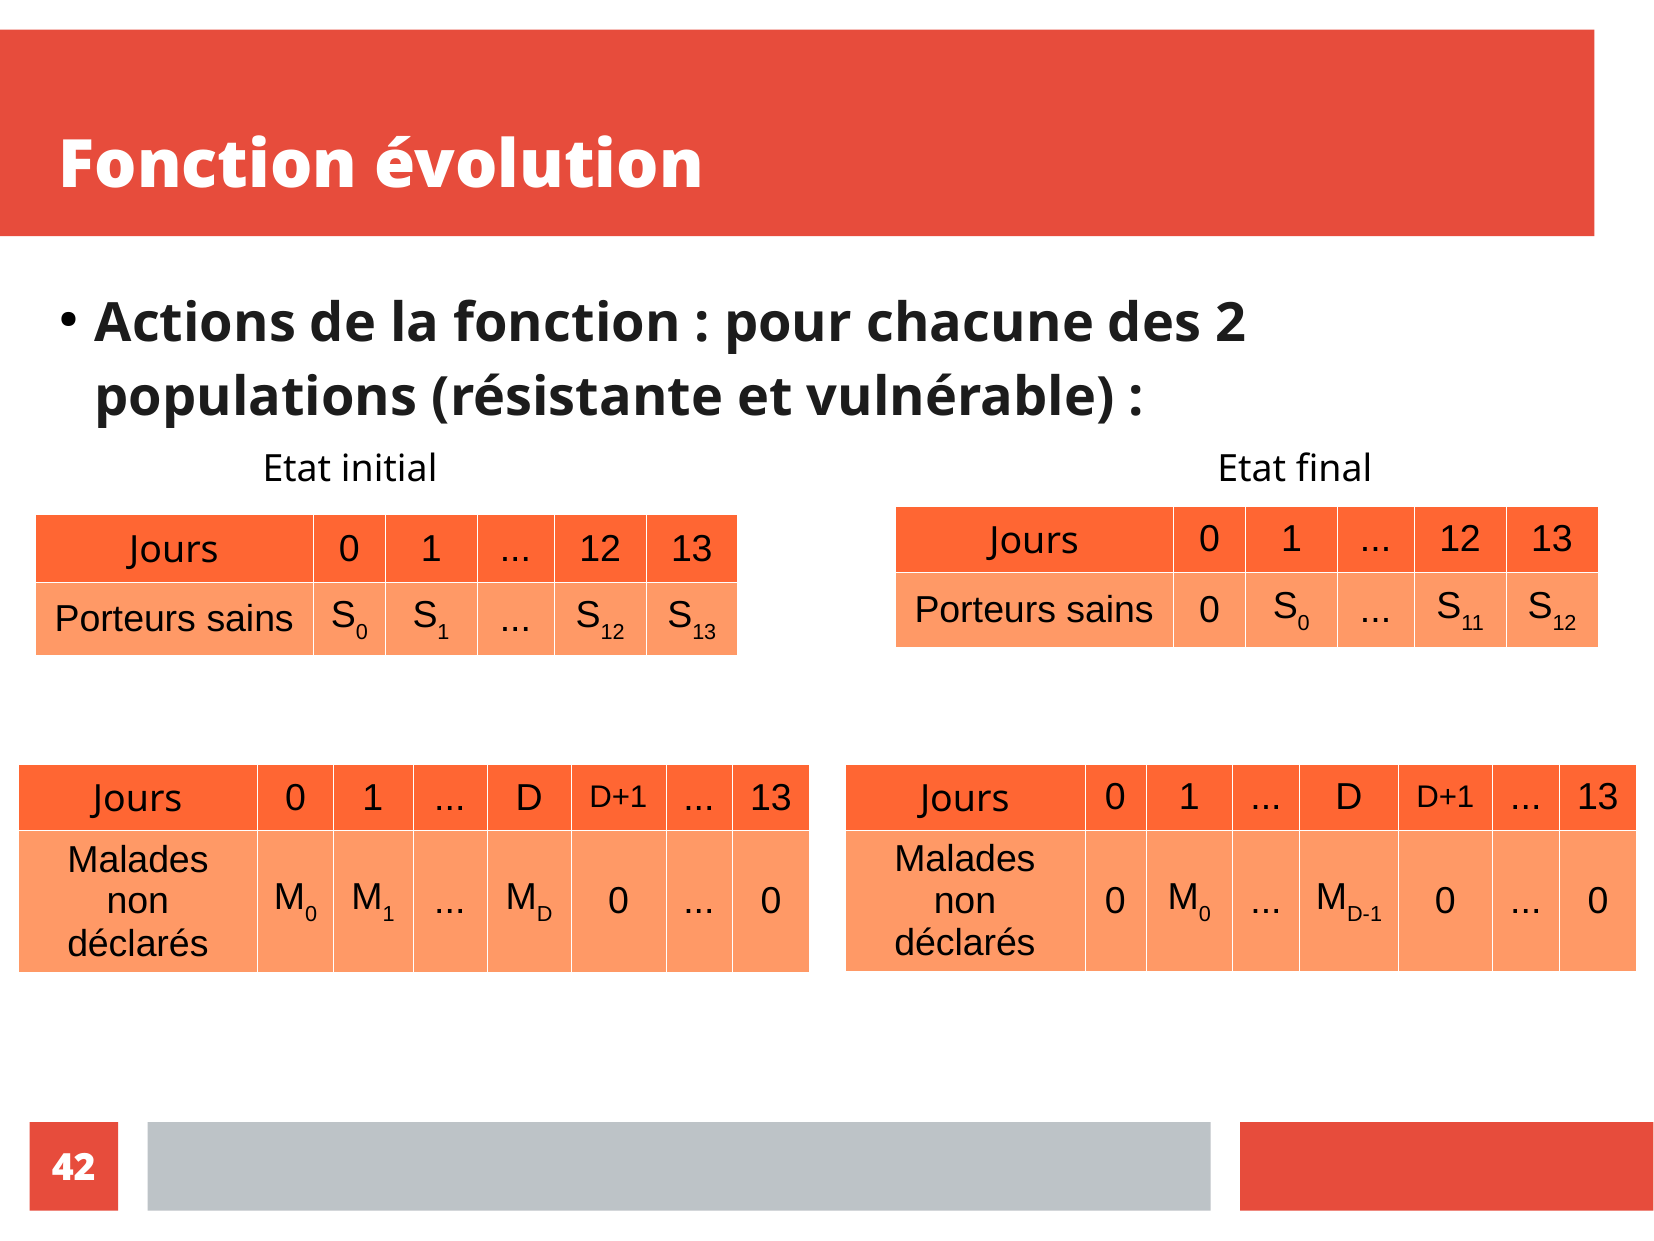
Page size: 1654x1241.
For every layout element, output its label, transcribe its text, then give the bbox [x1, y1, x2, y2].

table_cell 0 [1086, 831, 1146, 971]
table_cell S12 [555, 583, 646, 655]
table_cell ... [414, 831, 487, 972]
table_header 13 [647, 515, 737, 582]
table_header ... [1493, 765, 1559, 830]
table_header ... [1338, 507, 1414, 572]
table_header 1 [386, 515, 477, 582]
table_header D+1 [572, 765, 666, 830]
table_header ... [478, 515, 554, 582]
table_cell M0 [1147, 831, 1232, 971]
table_cell MD [488, 831, 571, 972]
table_header 0 [258, 765, 333, 830]
table_header ... [414, 765, 487, 830]
table_header Jours [846, 765, 1085, 830]
table_cell S13 [647, 583, 737, 655]
table_header 13 [733, 765, 809, 830]
table_cell 0 [1560, 831, 1636, 971]
table_header D [488, 765, 571, 830]
table_cell 0 [572, 831, 666, 972]
table_header 0 [1174, 507, 1245, 572]
table_header D [1300, 765, 1398, 830]
table_cell Malades non déclarés [19, 831, 257, 972]
table_header Jours [36, 515, 313, 582]
table_cell S0 [1246, 573, 1337, 647]
table_cell ... [1338, 573, 1414, 647]
table_cell ... [478, 583, 554, 655]
table_header 13 [1560, 765, 1636, 830]
table_cell S1 [386, 583, 477, 655]
table_header D+1 [1399, 765, 1492, 830]
table_header 1 [334, 765, 413, 830]
table_header 12 [555, 515, 646, 582]
table_header 0 [314, 515, 385, 582]
table_cell Malades non déclarés [846, 831, 1085, 971]
table_cell 0 [1174, 573, 1245, 647]
table_cell S11 [1415, 573, 1506, 647]
table_cell ... [1493, 831, 1559, 971]
table_header ... [667, 765, 732, 830]
table_cell ... [667, 831, 732, 972]
table_cell Porteurs sains [36, 583, 313, 655]
table_header Jours [19, 765, 257, 830]
table_header 0 [1086, 765, 1146, 830]
table_cell 0 [1399, 831, 1492, 971]
list Actions de la fonction : pour chacune des 2 populations (résistante et vulnérable) : [59, 283, 1565, 1052]
table_cell Porteurs sains [896, 573, 1173, 647]
text_box Etat initial [118, 433, 583, 497]
table_header ... [1233, 765, 1299, 830]
table_cell S12 [1507, 573, 1598, 647]
text_box Etat final [1062, 433, 1528, 497]
title Fonction évolution [59, 59, 1595, 207]
table_cell S0 [314, 583, 385, 655]
table_cell M0 [258, 831, 333, 972]
table_header Jours [896, 507, 1173, 572]
table_cell MD-1 [1300, 831, 1398, 971]
table_cell ... [1233, 831, 1299, 971]
table_header 1 [1246, 507, 1337, 572]
table_header 13 [1507, 507, 1598, 572]
table_header 12 [1415, 507, 1506, 572]
table_header 1 [1147, 765, 1232, 830]
table_cell 0 [733, 831, 809, 972]
